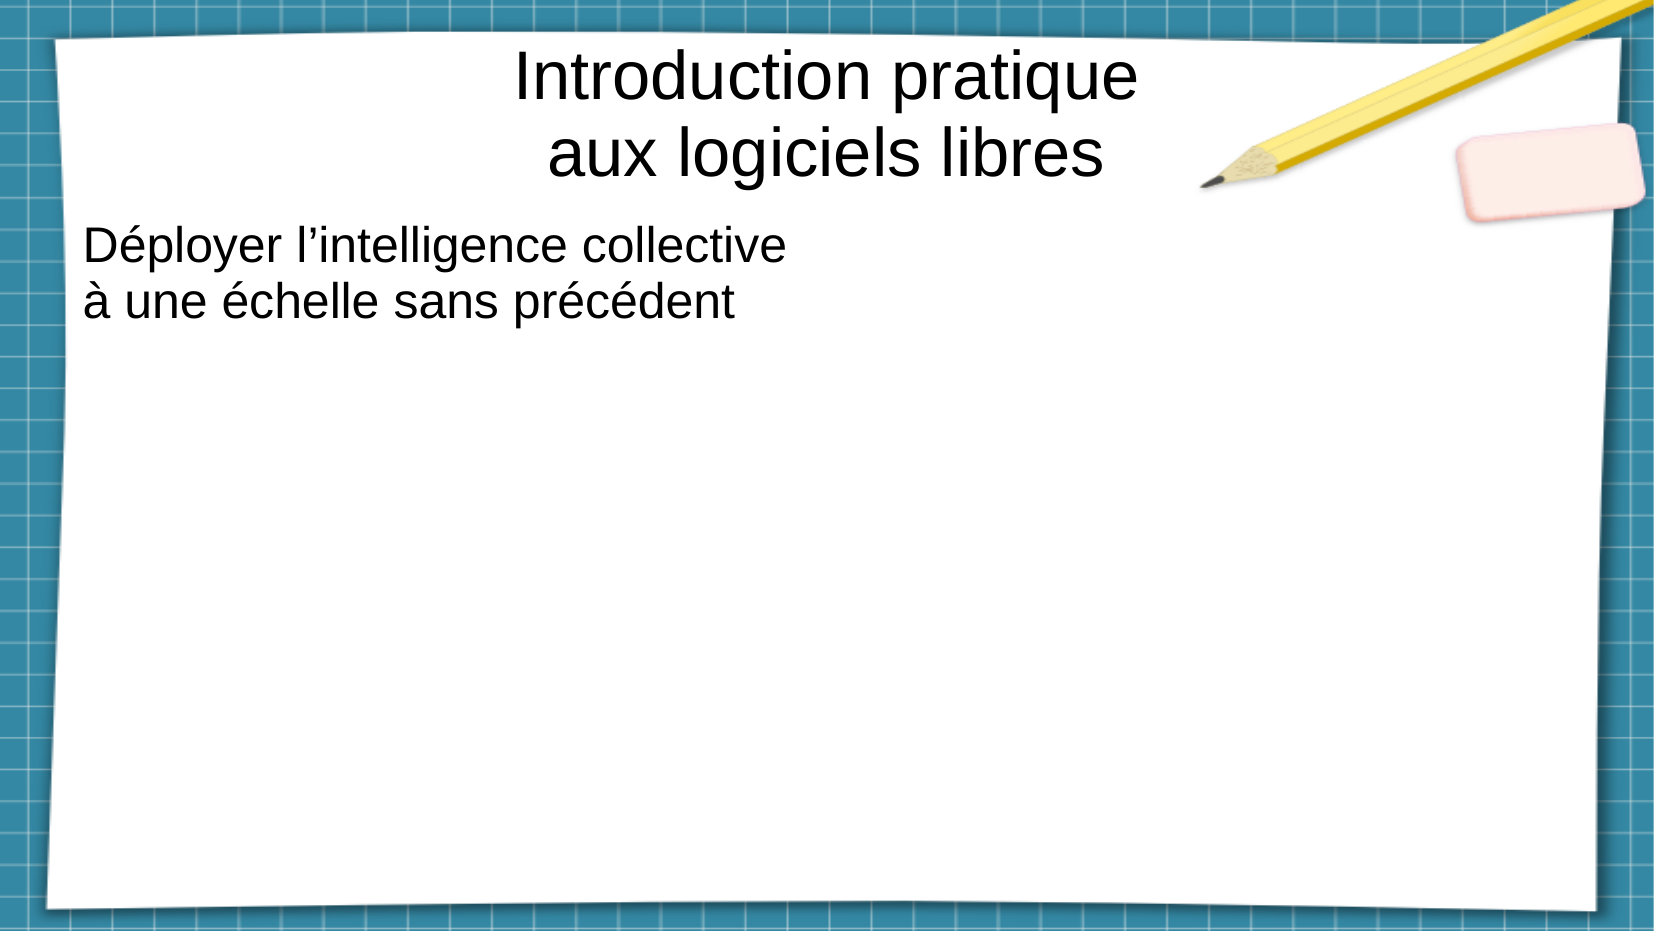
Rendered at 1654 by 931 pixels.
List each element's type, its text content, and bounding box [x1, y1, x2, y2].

list Déployer l’intelligence collective à une échelle sans précédent [82, 217, 809, 757]
title Introduction pratique aux logiciels libres [82, 36, 1571, 193]
picture [0, 0, 1654, 931]
